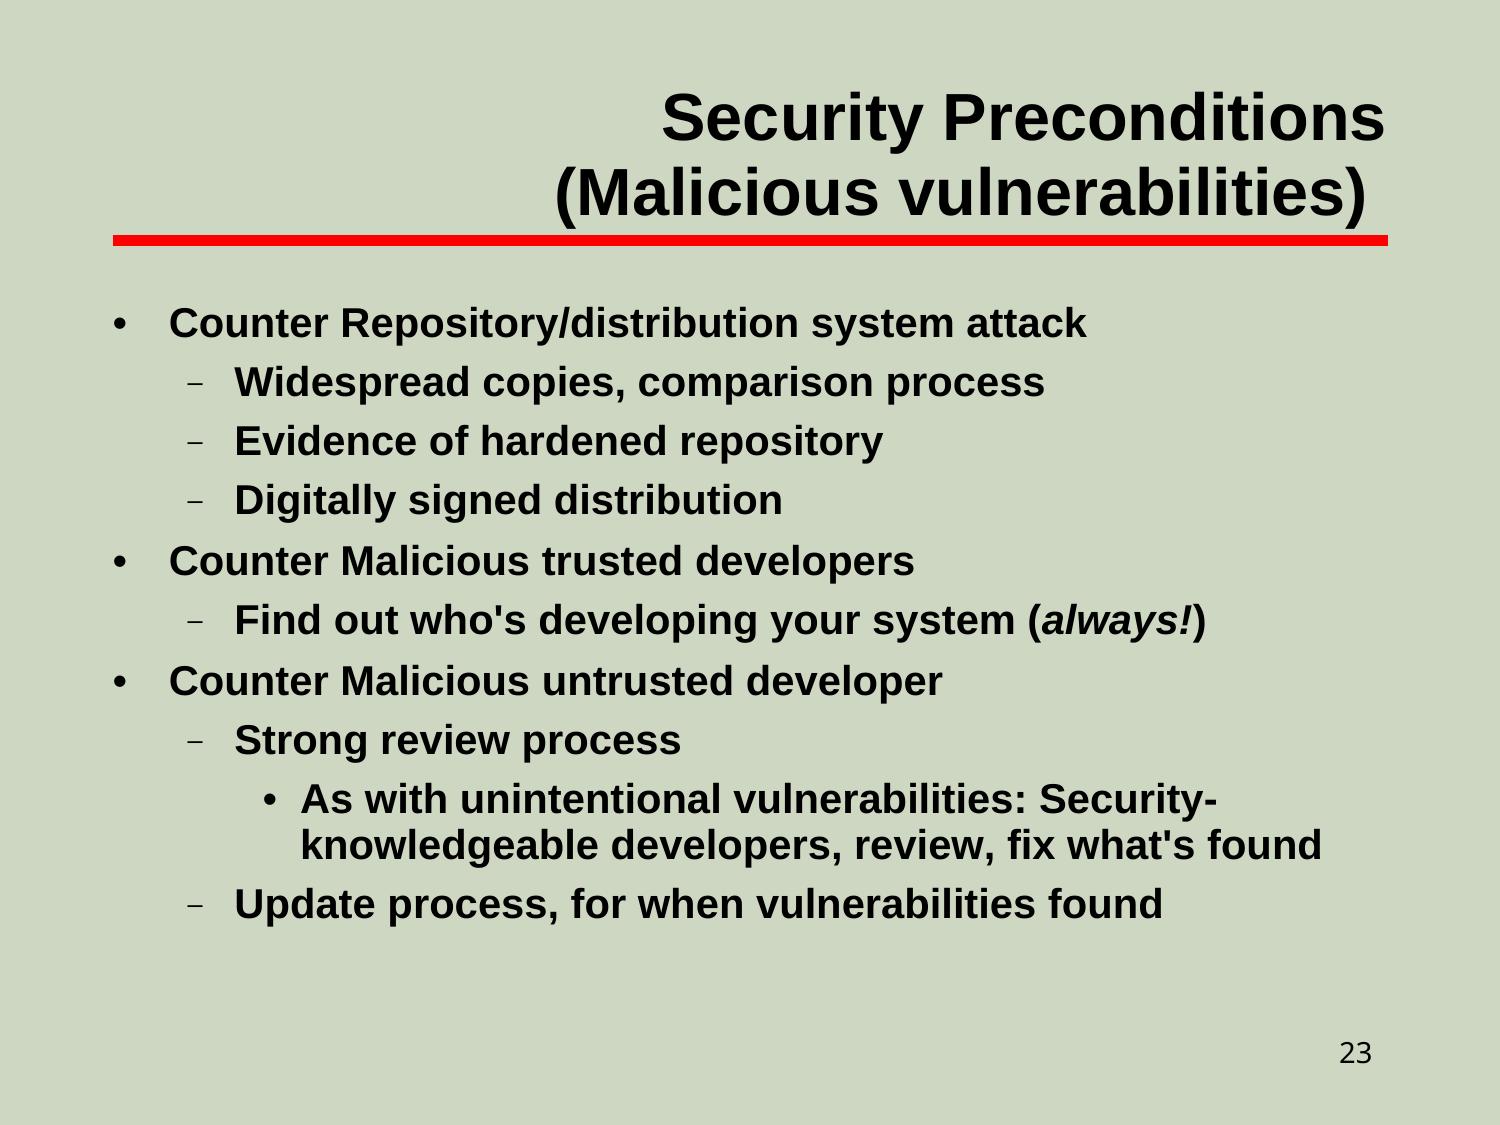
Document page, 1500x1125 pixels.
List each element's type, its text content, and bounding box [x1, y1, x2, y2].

list Counter Repository/distribution system attack Widespread copies, comparison process Evidence of hardened repository Digitally signed distribution Counter Malicious trusted developers Find out who's developing your system (always!) Counter Malicious untrusted developer Strong review process As with unintentional vulnerabilities: Security-knowledgeable developers, review, fix what's found Update process, for when vulnerabilities found [112, 299, 1388, 1111]
title Security Preconditions (Malicious vulnerabilities) [337, 79, 1388, 230]
